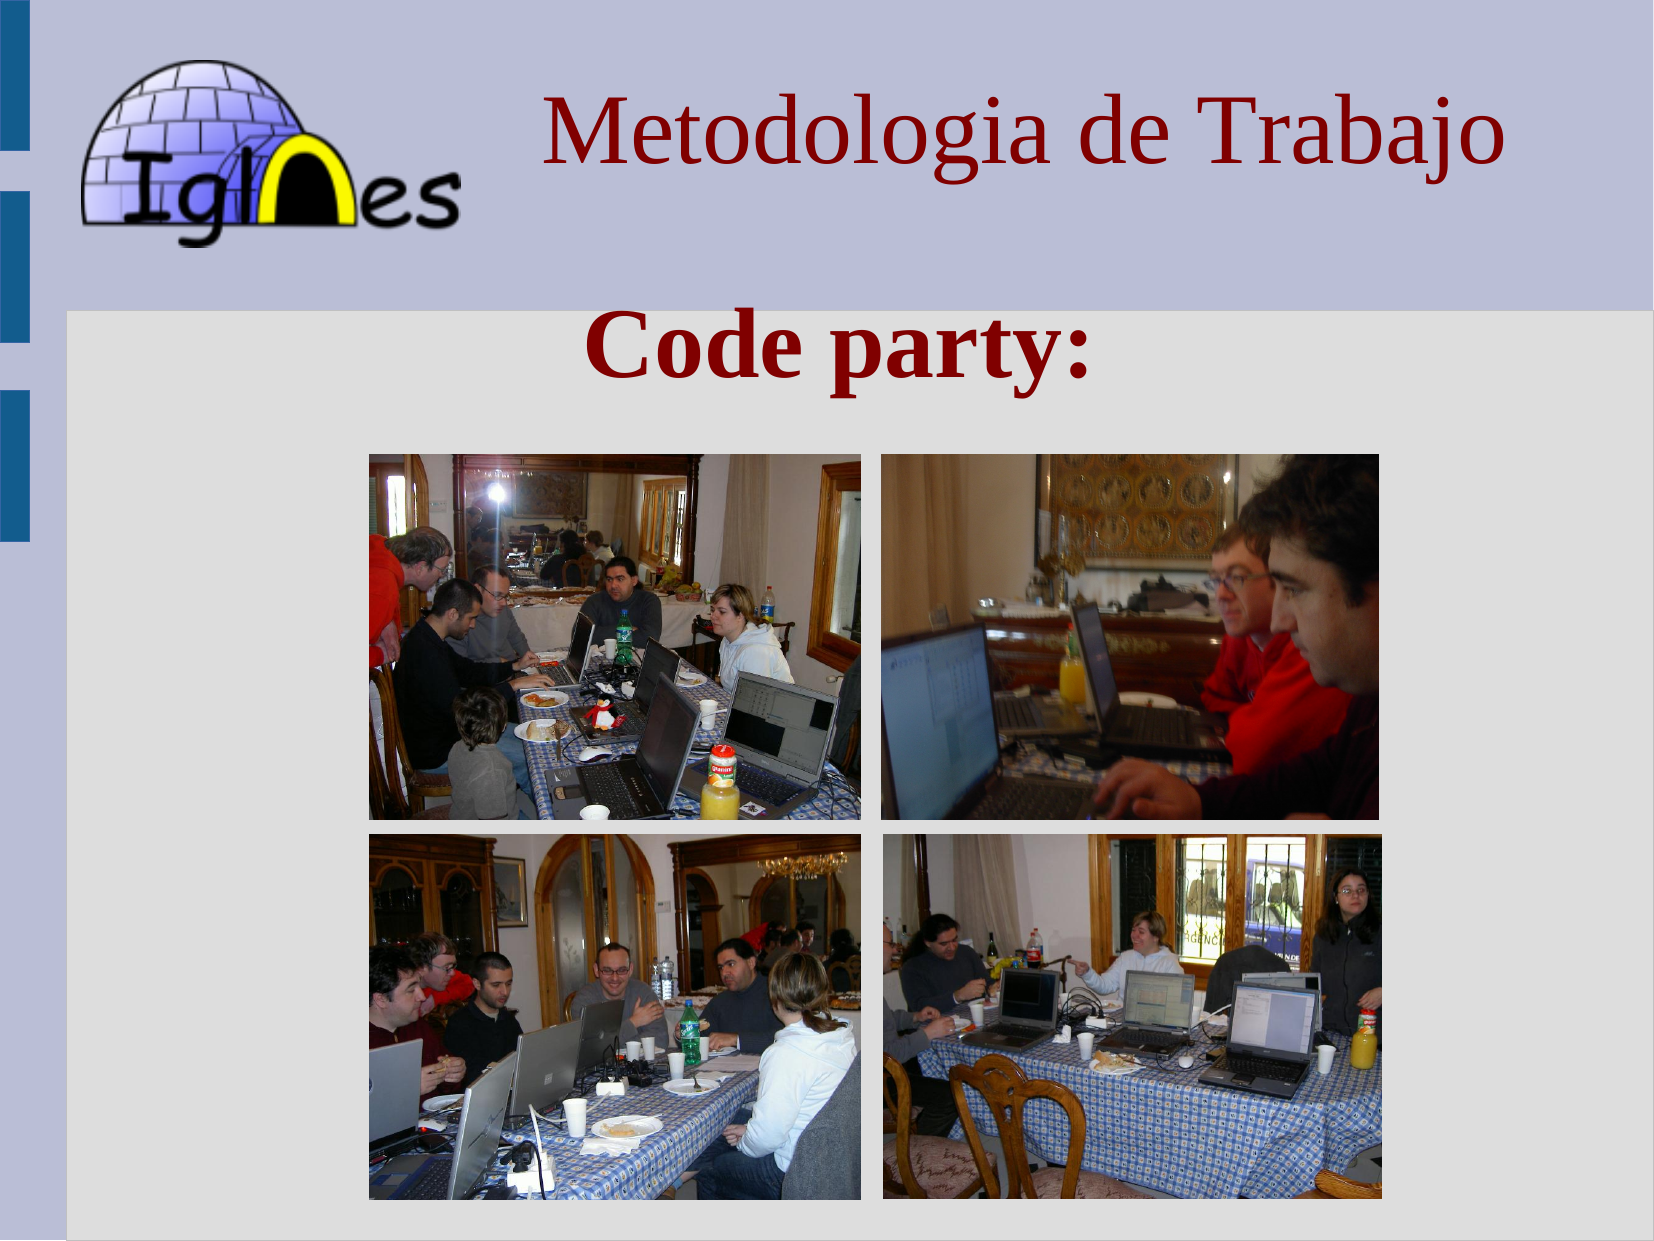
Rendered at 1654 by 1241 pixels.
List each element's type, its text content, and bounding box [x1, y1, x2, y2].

text_box Metodologia de Trabajo [485, 74, 1564, 213]
picture [881, 454, 1379, 820]
picture [883, 834, 1382, 1199]
text_box Code party: [175, 288, 1654, 440]
picture [369, 834, 861, 1200]
picture [81, 60, 461, 248]
picture [369, 454, 861, 821]
